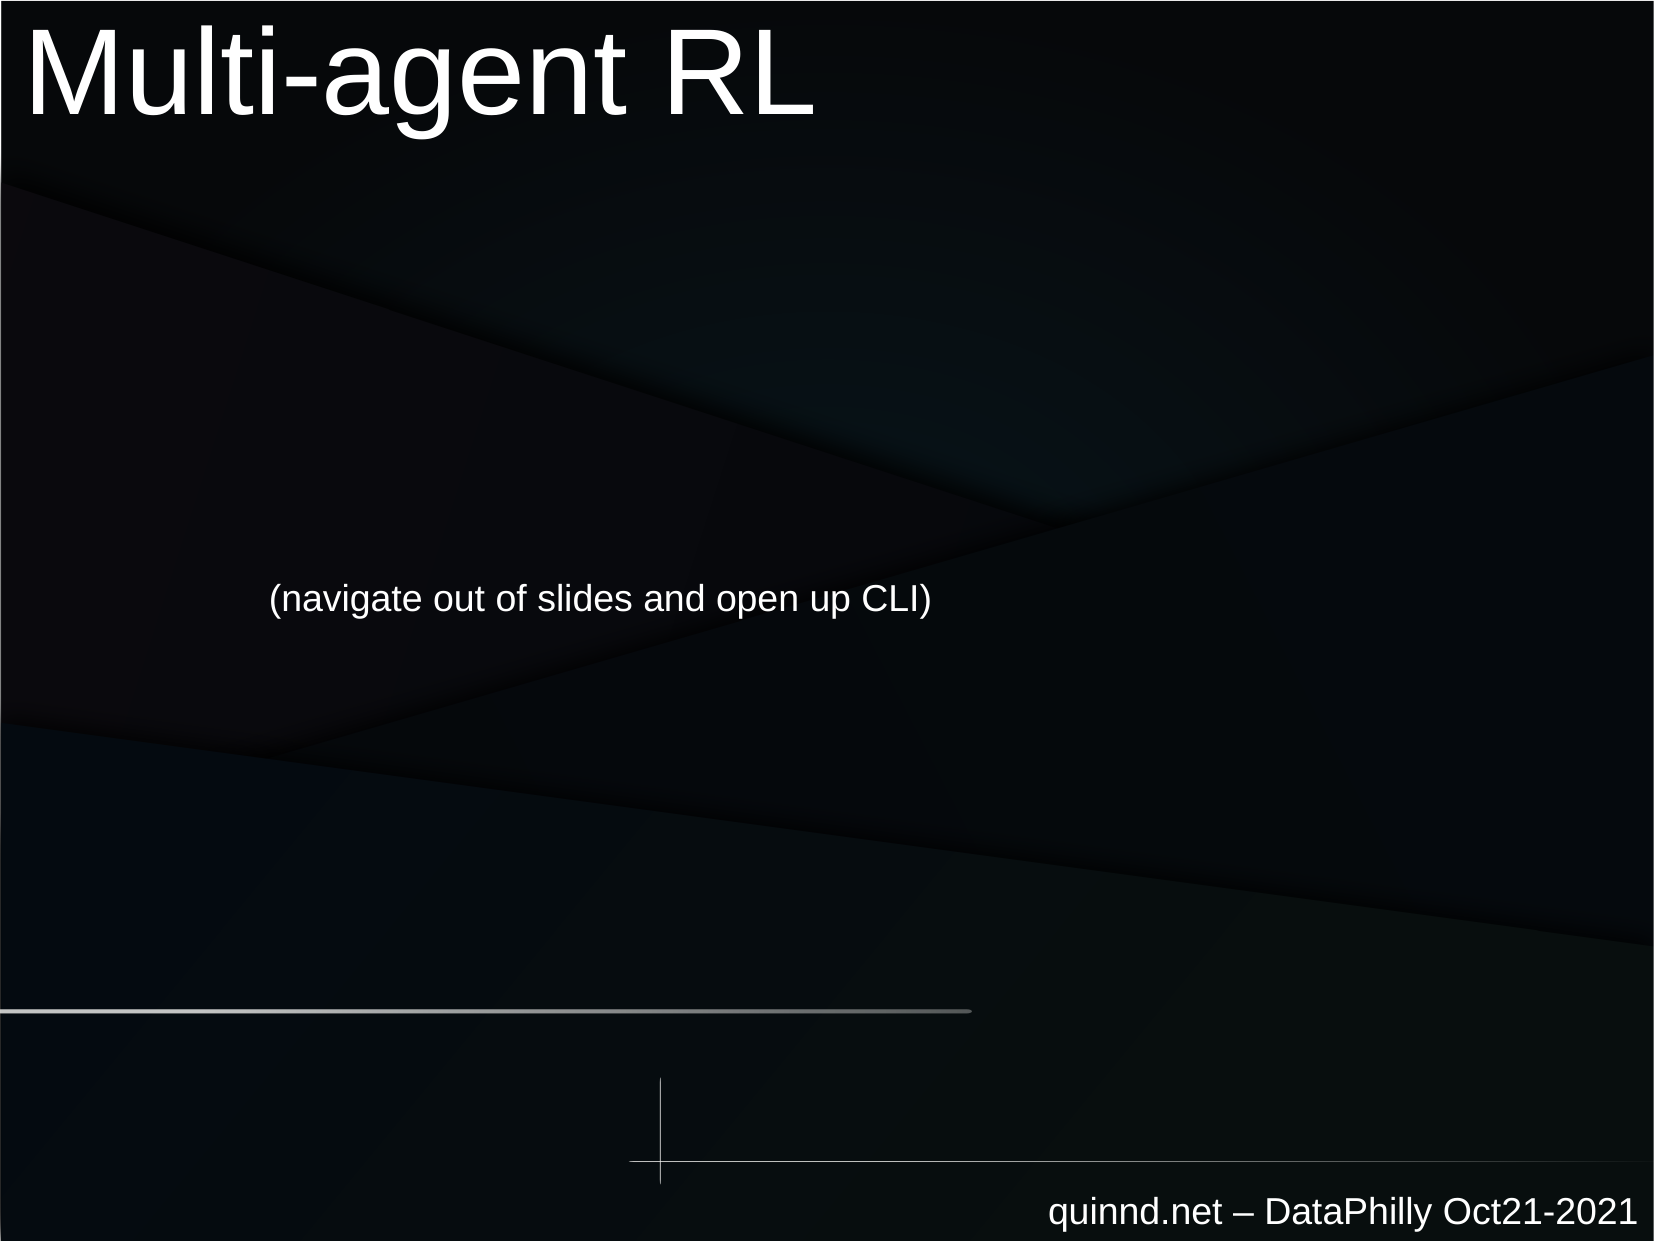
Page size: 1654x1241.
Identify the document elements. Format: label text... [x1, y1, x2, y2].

picture [0, 0, 1654, 1241]
title Multi-agent RL [23, 0, 1501, 145]
text_box (navigate out of slides and open up CLI) [254, 570, 948, 627]
